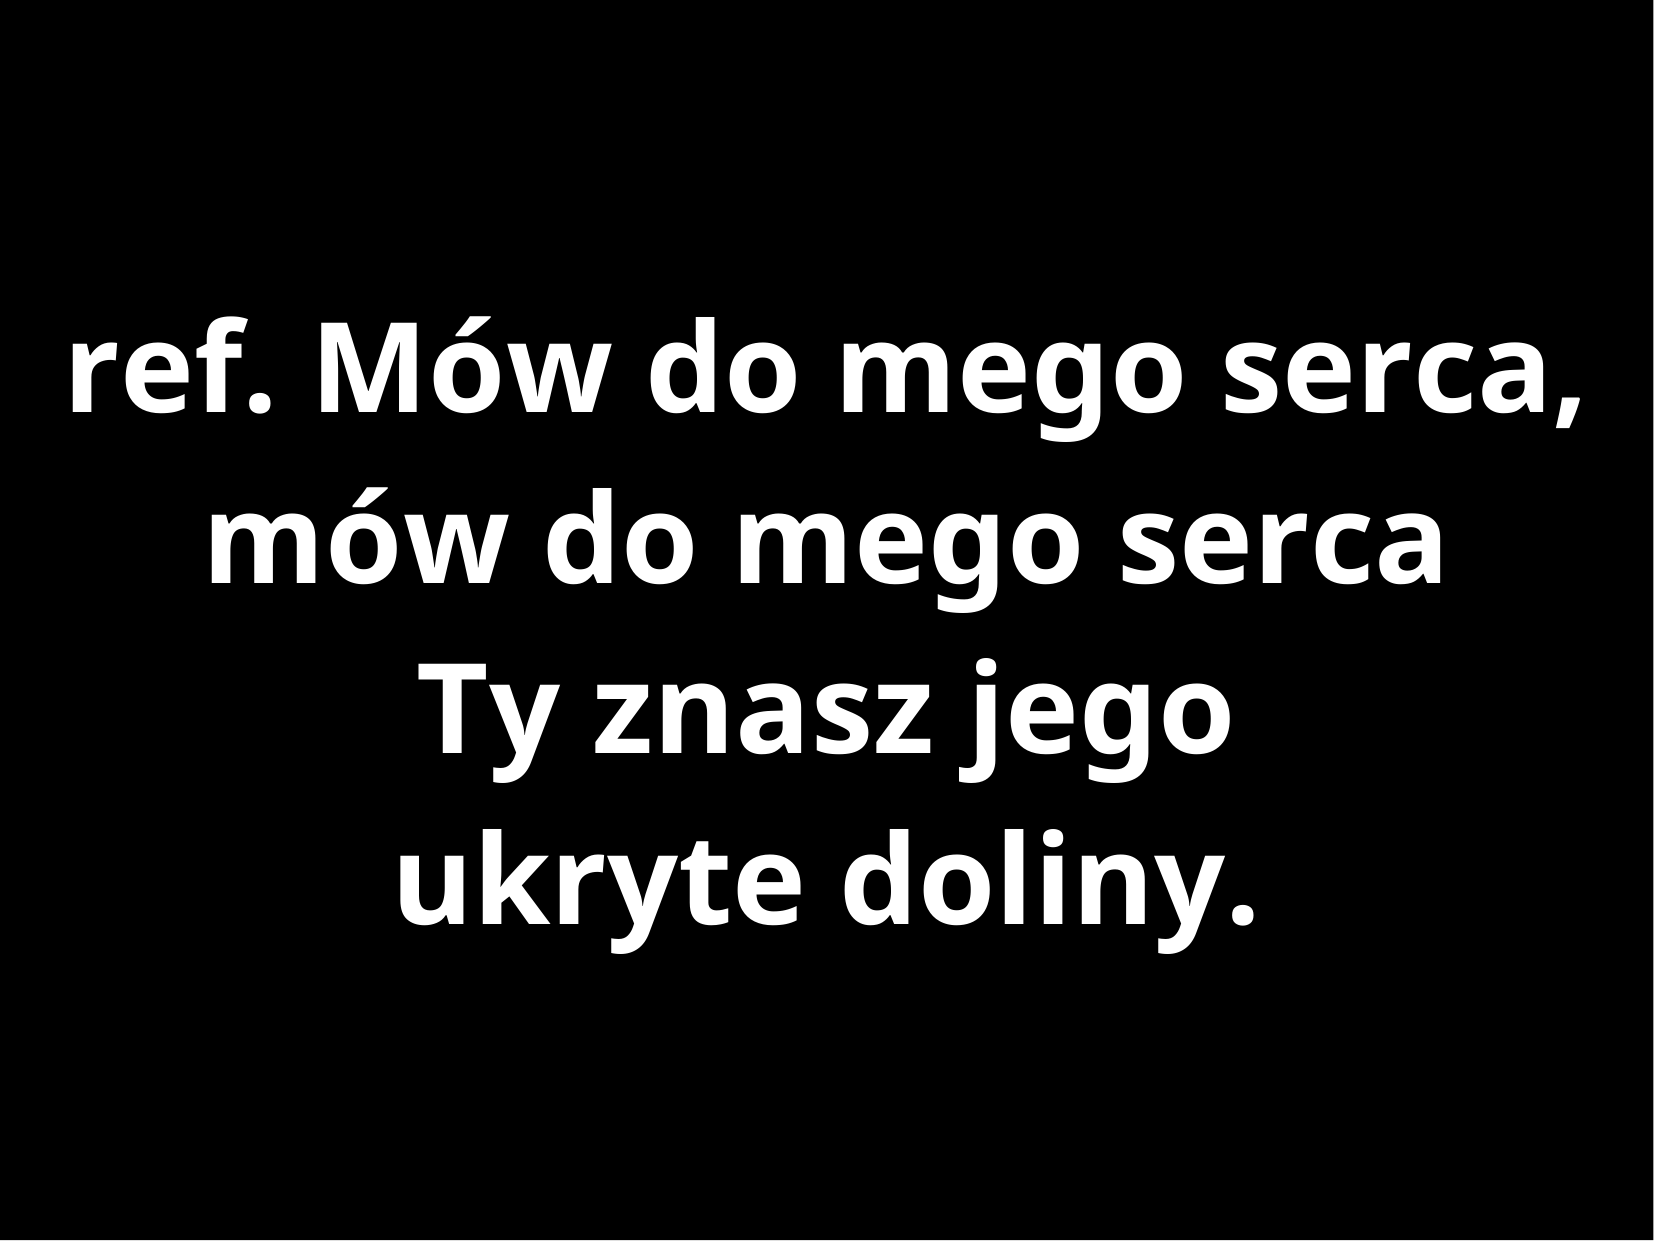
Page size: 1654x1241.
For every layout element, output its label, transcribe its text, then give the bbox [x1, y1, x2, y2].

title ref. Mów do mego serca, mów do mego serca Ty znasz jego ukryte doliny. [0, 0, 1654, 1241]
